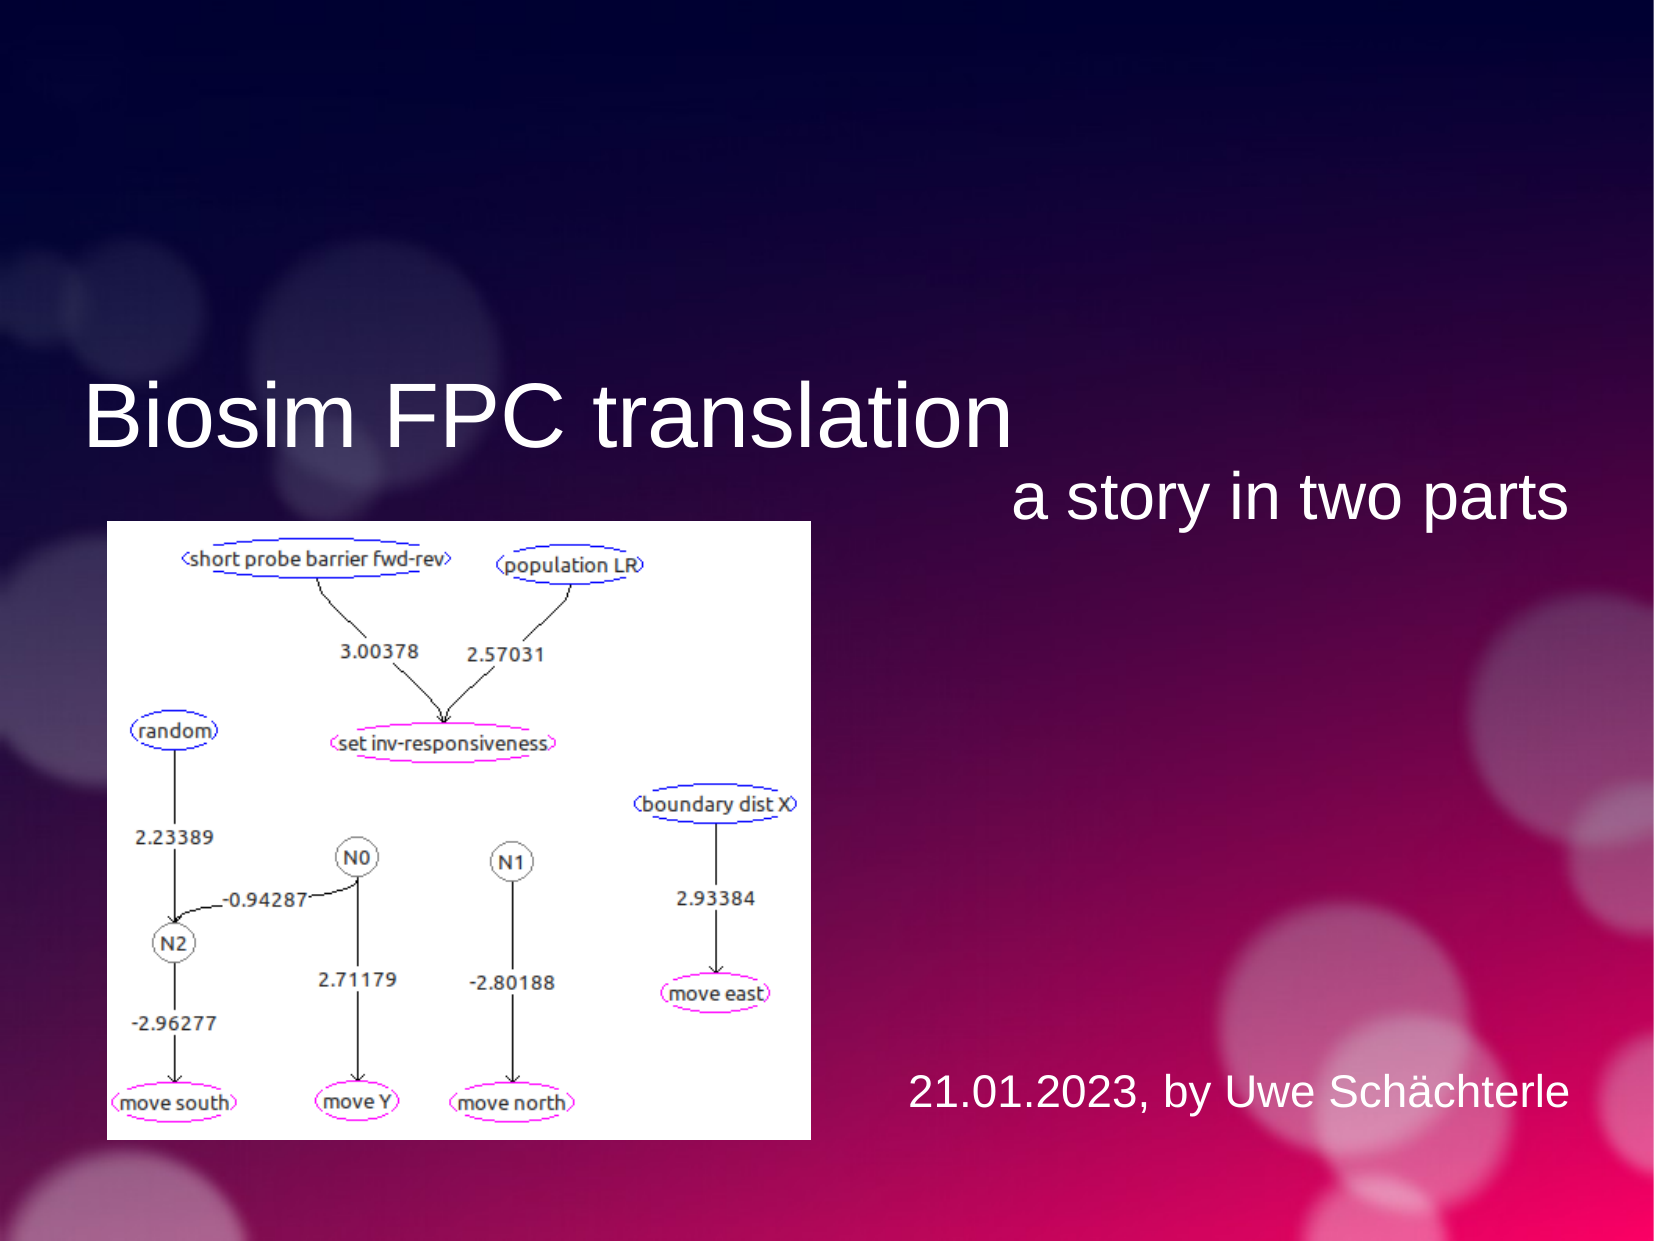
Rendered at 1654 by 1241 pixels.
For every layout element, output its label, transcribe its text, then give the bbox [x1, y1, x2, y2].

title Biosim FPC translation [82, 312, 1571, 459]
picture [0, 0, 1654, 1241]
subtitle a story in two parts 21.01.2023, by Uwe Schächterle [82, 459, 1571, 1118]
